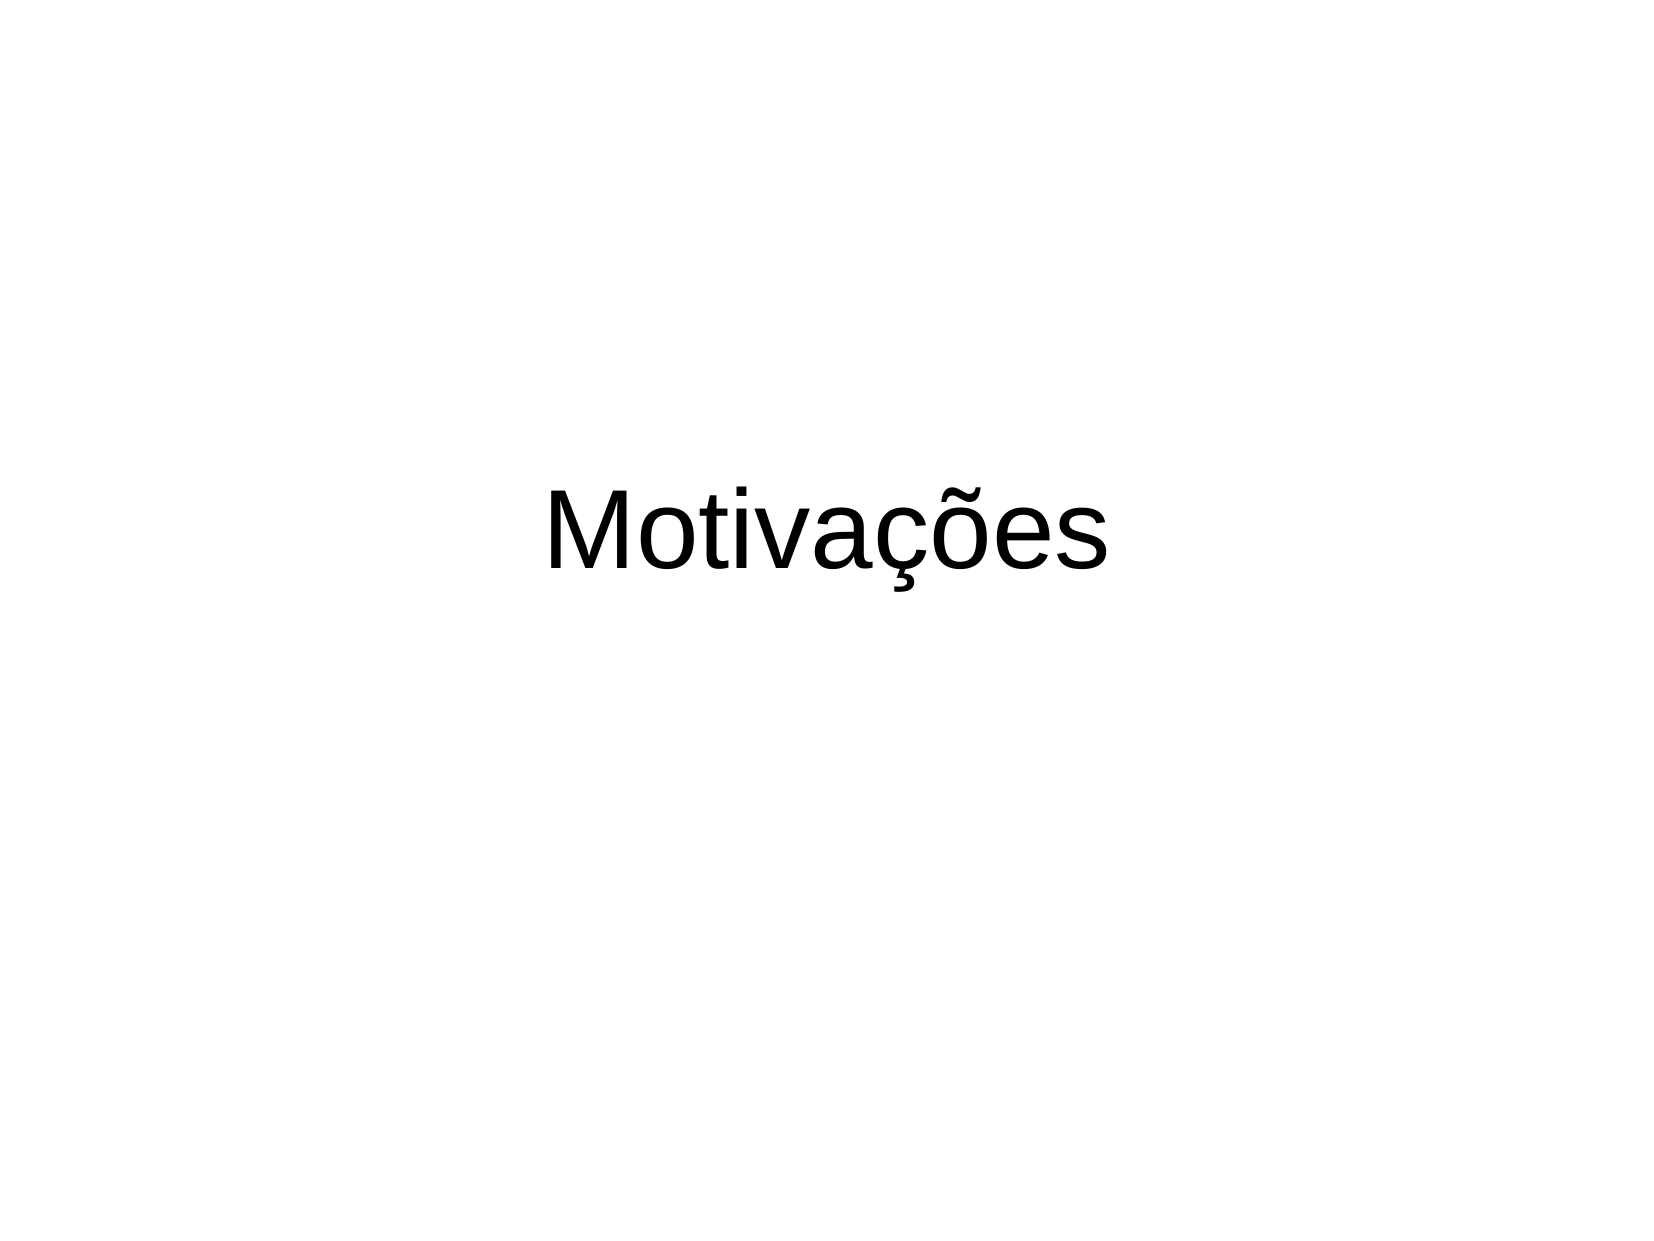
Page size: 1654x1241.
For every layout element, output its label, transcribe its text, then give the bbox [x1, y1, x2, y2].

subtitle Motivações [82, 49, 1571, 1010]
